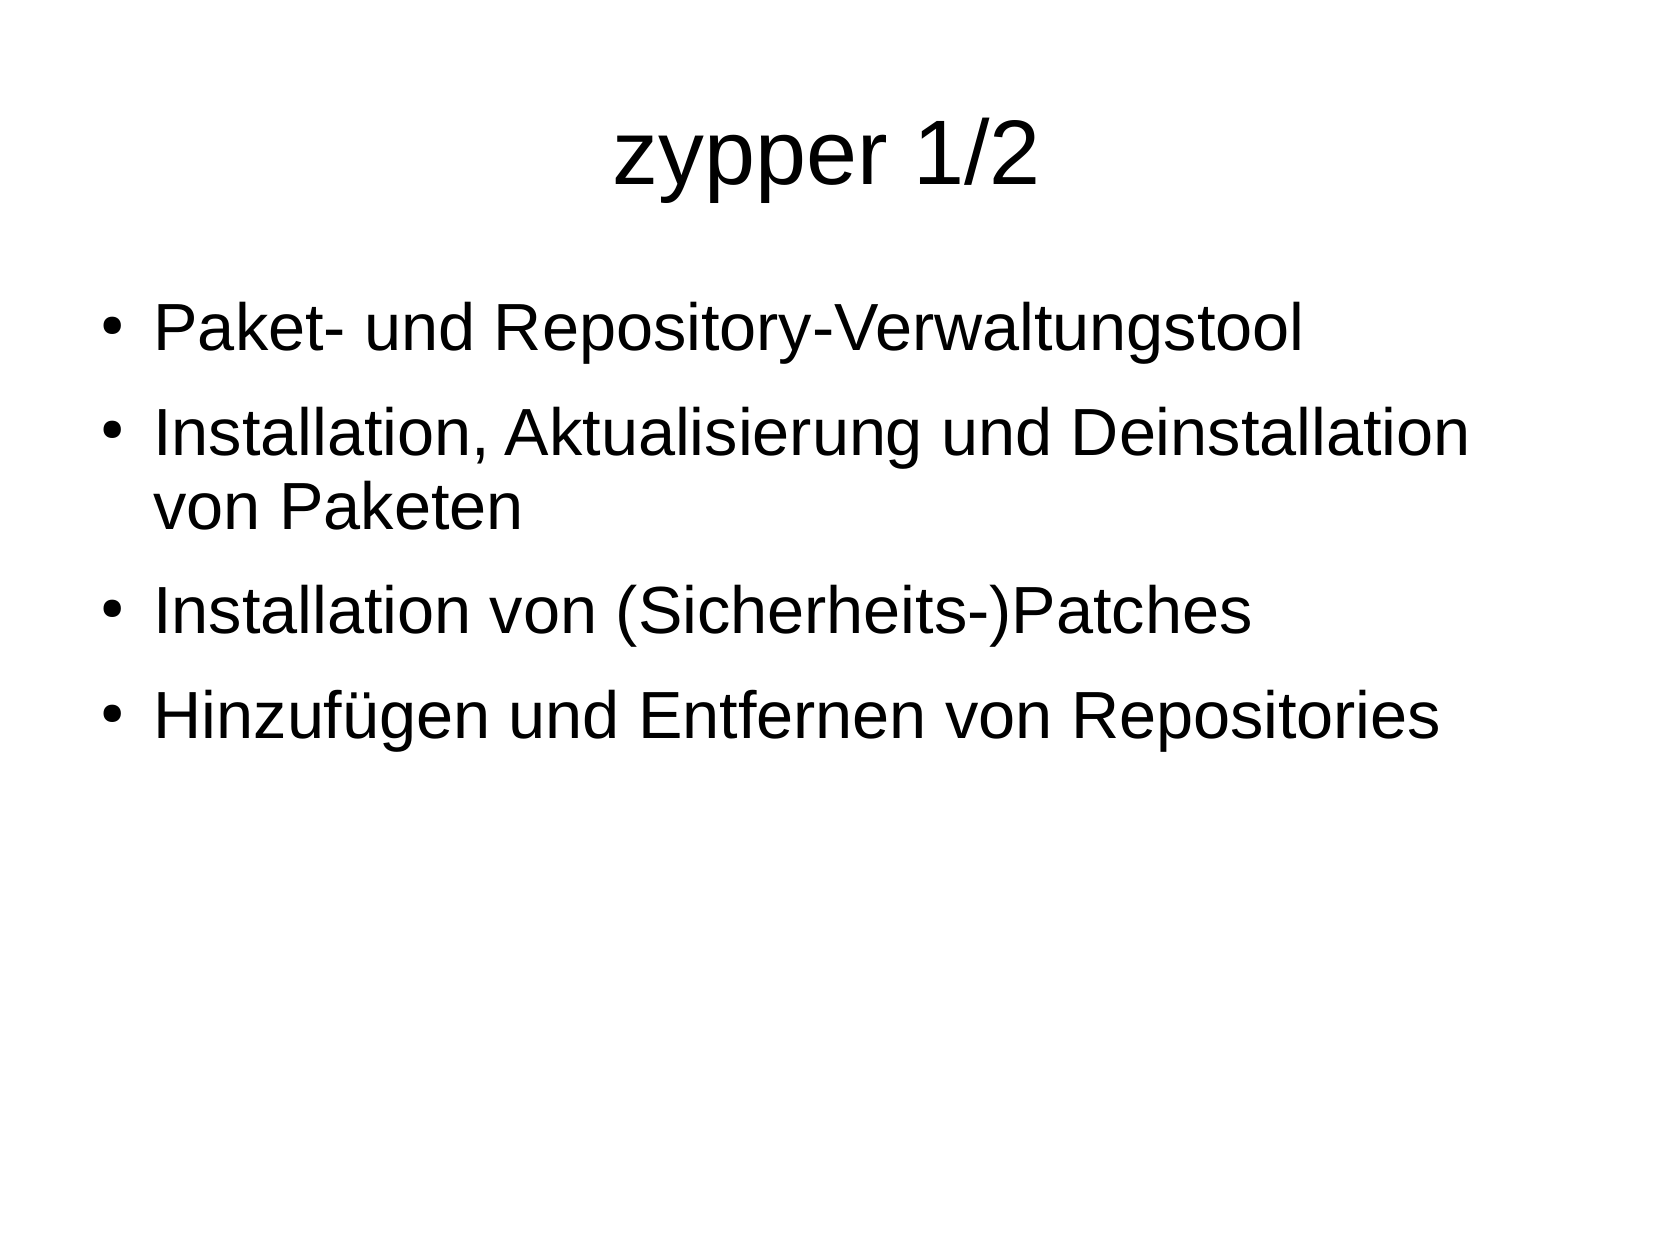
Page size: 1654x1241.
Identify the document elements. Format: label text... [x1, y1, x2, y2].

list Paket- und Repository-Verwaltungstool Installation, Aktualisierung und Deinstallation von Paketen Installation von (Sicherheits-)Patches Hinzufügen und Entfernen von Repositories [82, 290, 1571, 1010]
title zypper 1/2 [82, 49, 1571, 257]
